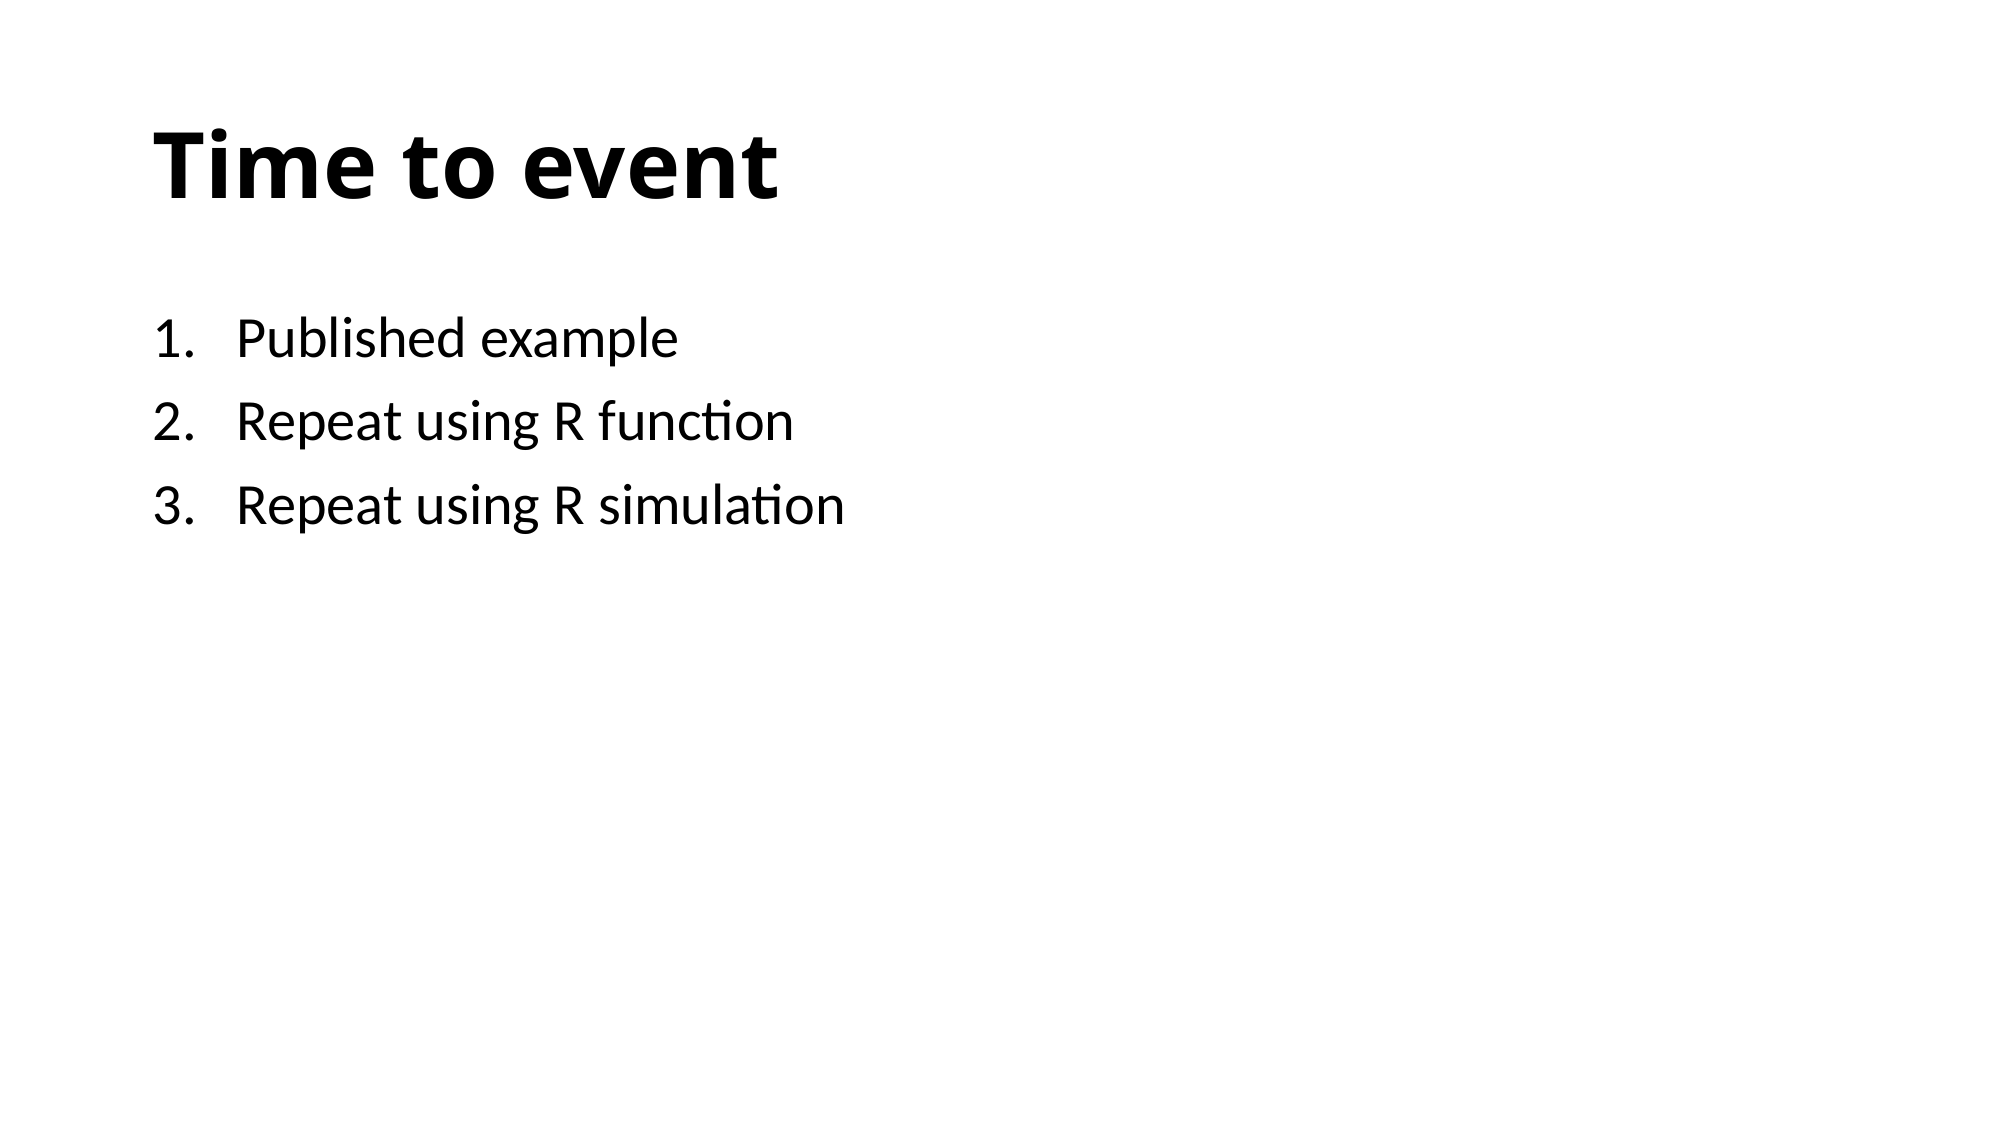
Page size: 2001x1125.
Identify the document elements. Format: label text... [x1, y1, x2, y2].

title Time to event [137, 59, 1863, 278]
list Published example Repeat using R function Repeat using R simulation [137, 299, 1863, 1014]
